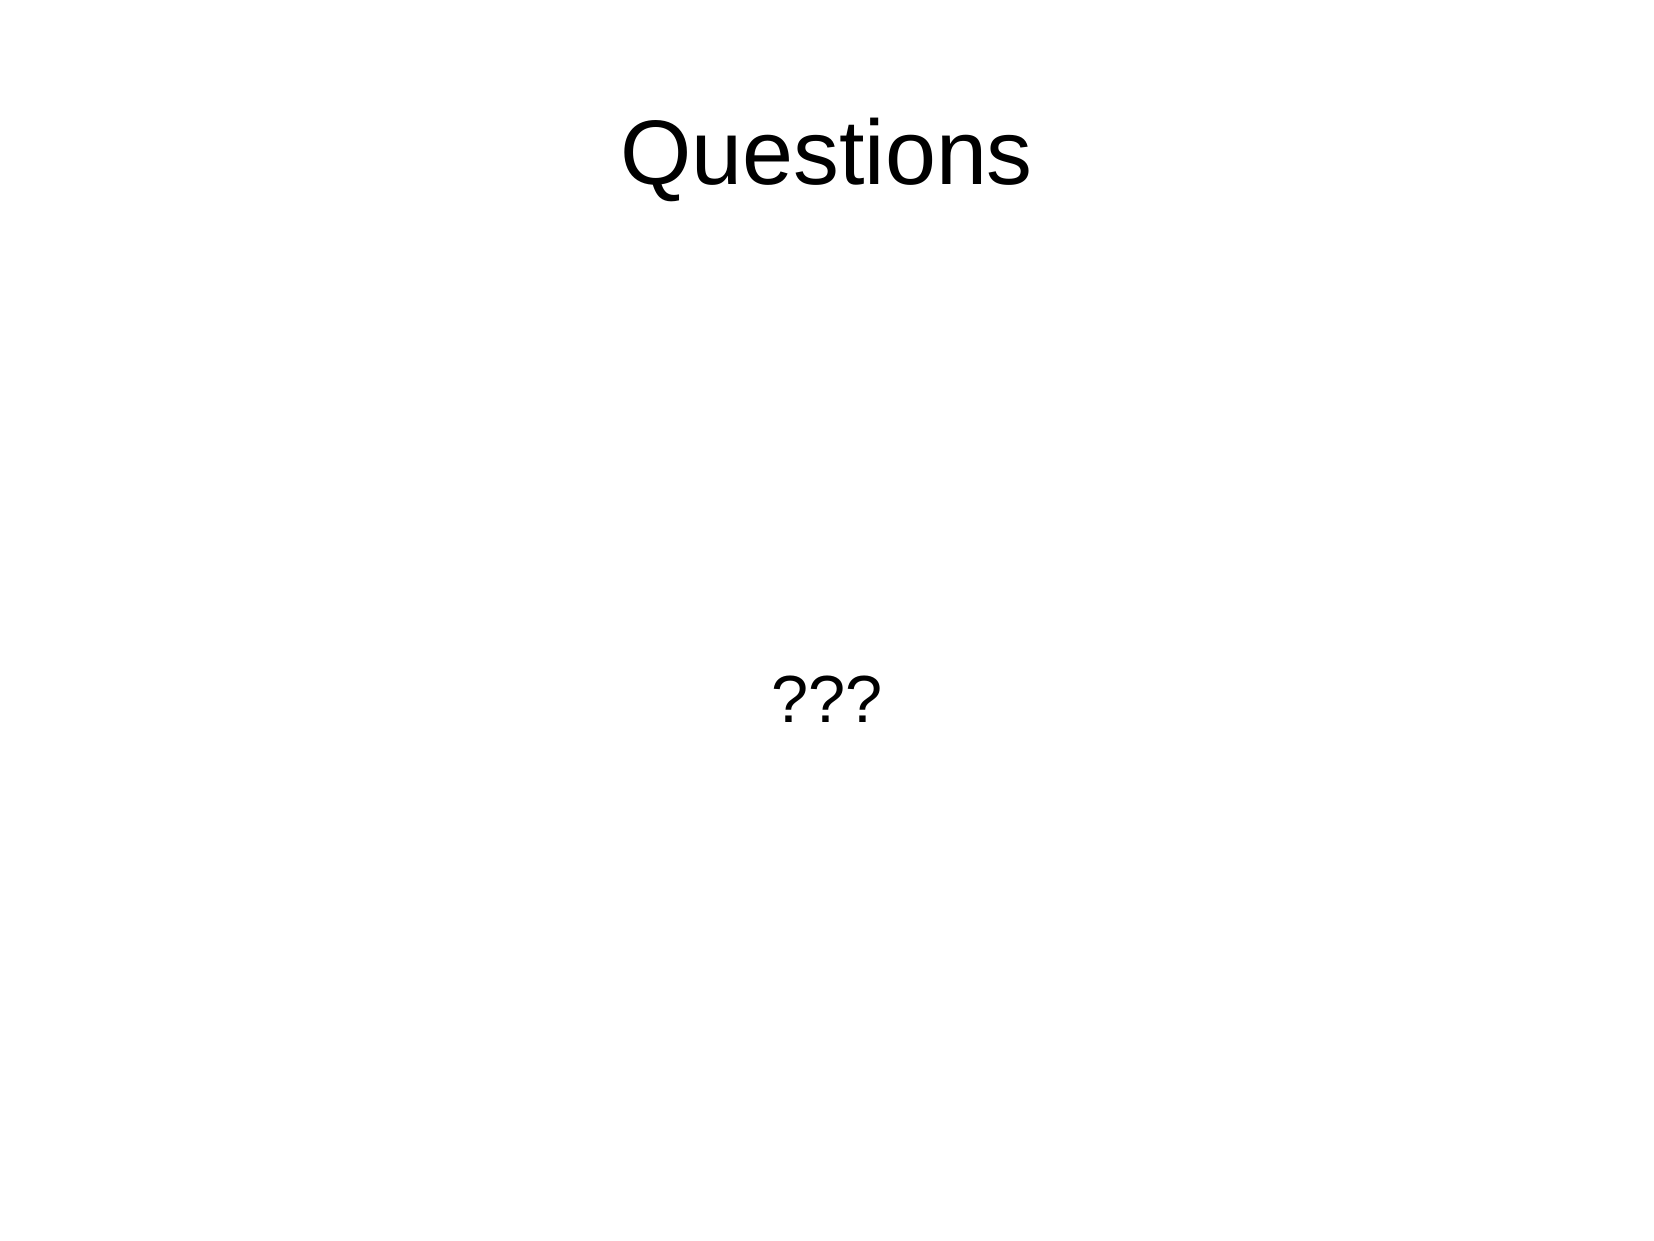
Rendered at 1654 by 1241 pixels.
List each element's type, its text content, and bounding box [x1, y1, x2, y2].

title Questions [82, 49, 1571, 257]
subtitle ??? [82, 297, 1571, 1102]
